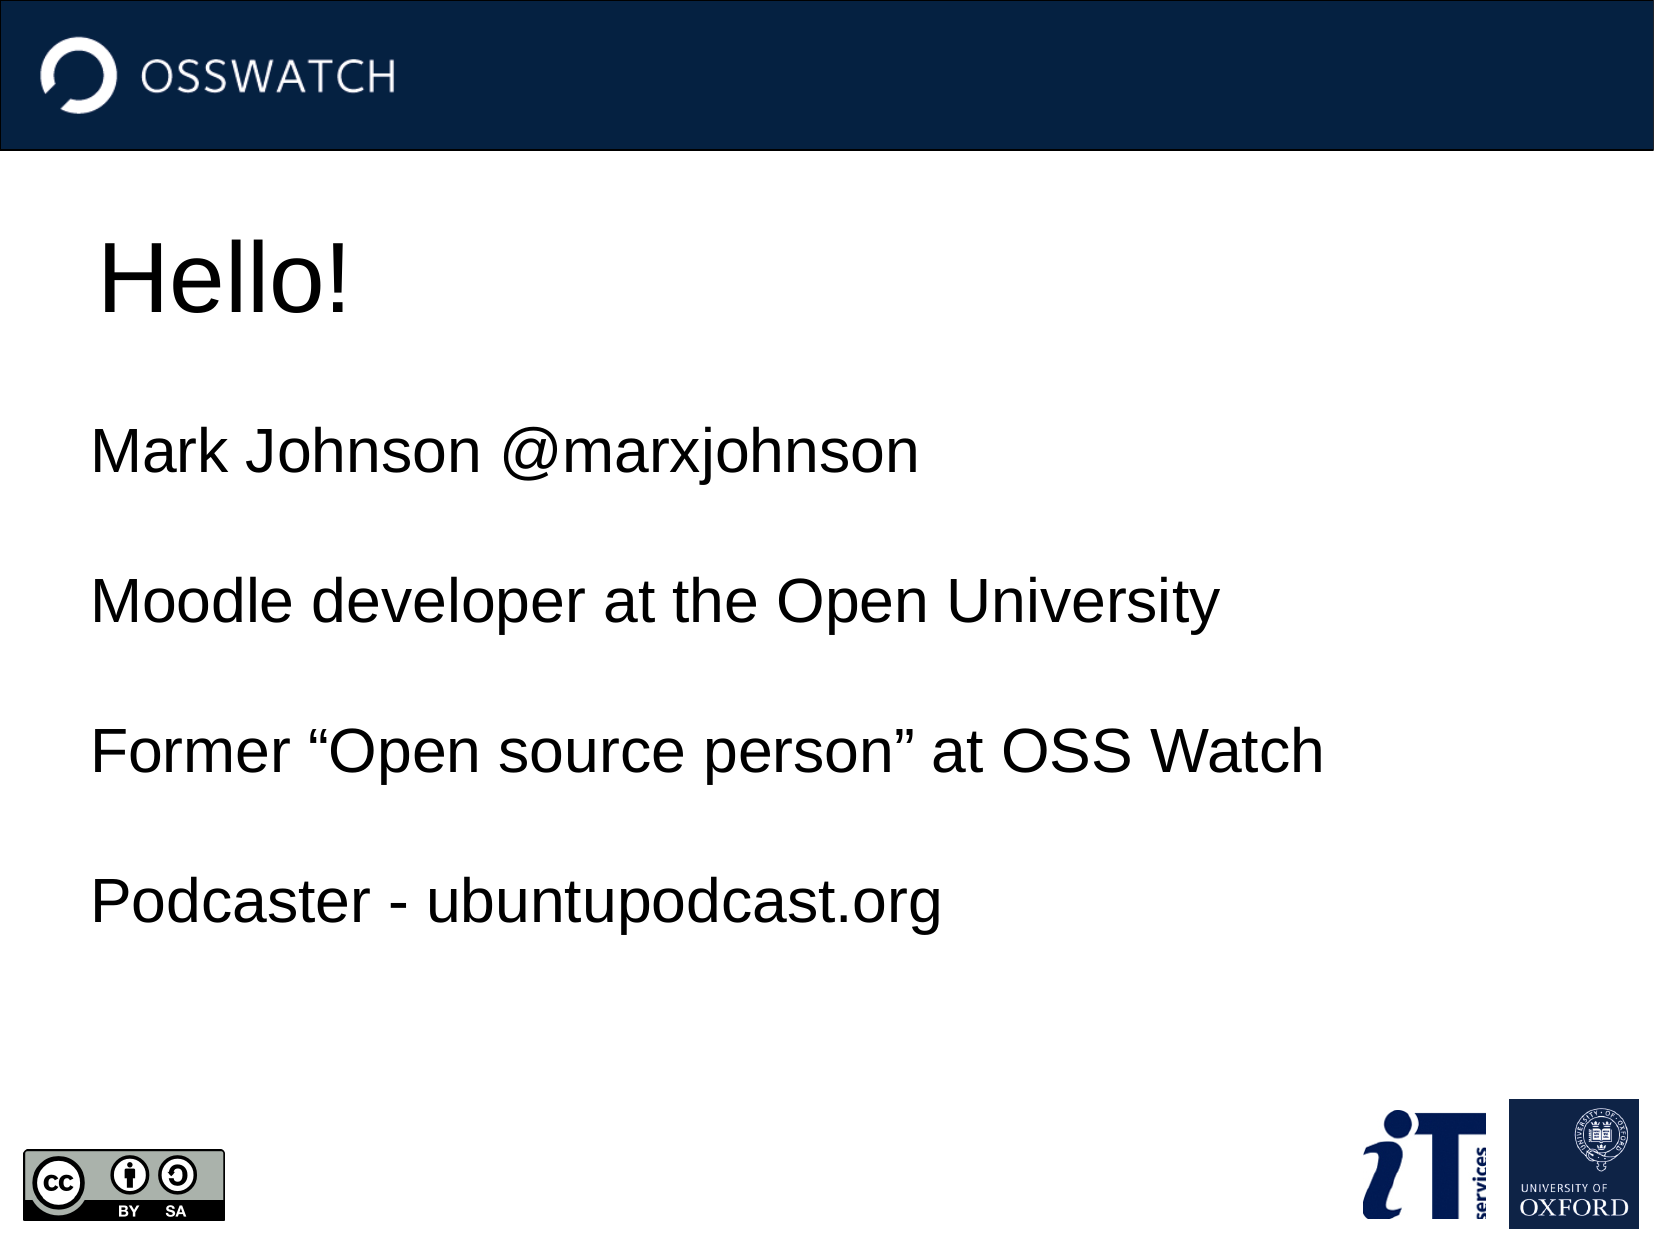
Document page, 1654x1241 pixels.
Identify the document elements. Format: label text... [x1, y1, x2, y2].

subtitle Mark Johnson @marxjohnson Moodle developer at the Open University Former “Open source person” at OSS Watch Podcaster - ubuntupodcast.org [74, 395, 1562, 1115]
picture [1363, 1115, 1486, 1219]
picture [23, 1149, 225, 1221]
title Hello! [82, 169, 1569, 375]
picture [12, 12, 426, 141]
picture [1509, 1099, 1639, 1229]
